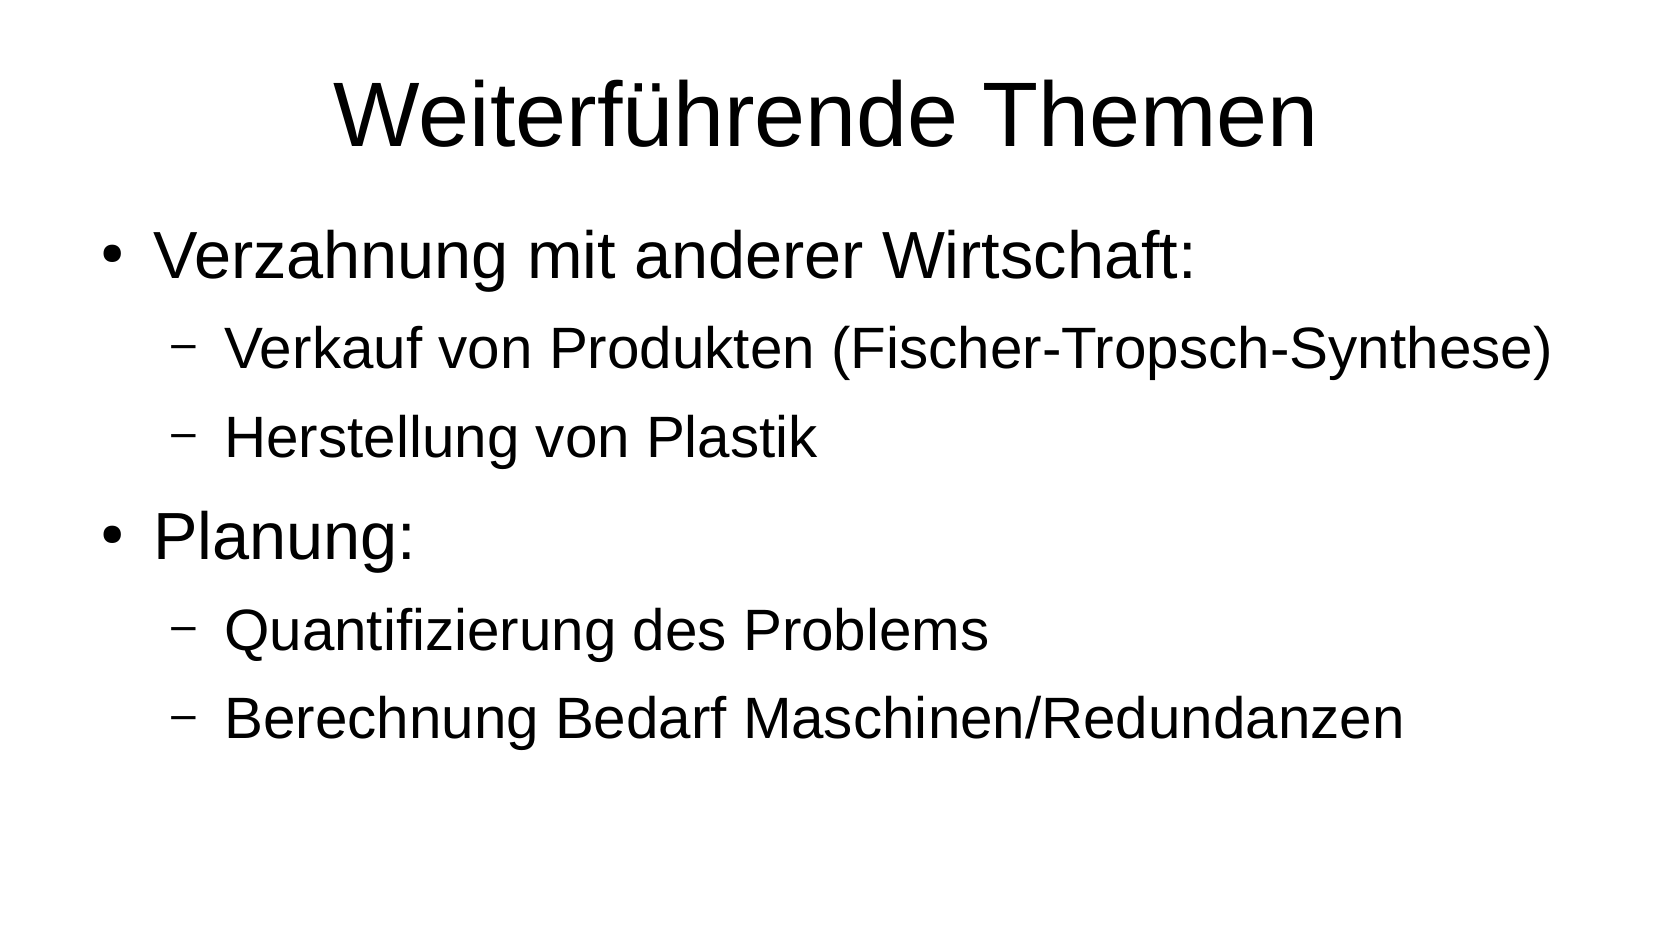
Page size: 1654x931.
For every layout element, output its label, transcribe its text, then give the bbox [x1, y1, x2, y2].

title Weiterführende Themen [82, 37, 1571, 193]
list Verzahnung mit anderer Wirtschaft: Verkauf von Produkten (Fischer-Tropsch-Synthese) Herstellung von Plastik Planung: Quantifizierung des Problems Berechnung Bedarf Maschinen/Redundanzen [82, 217, 1571, 758]
